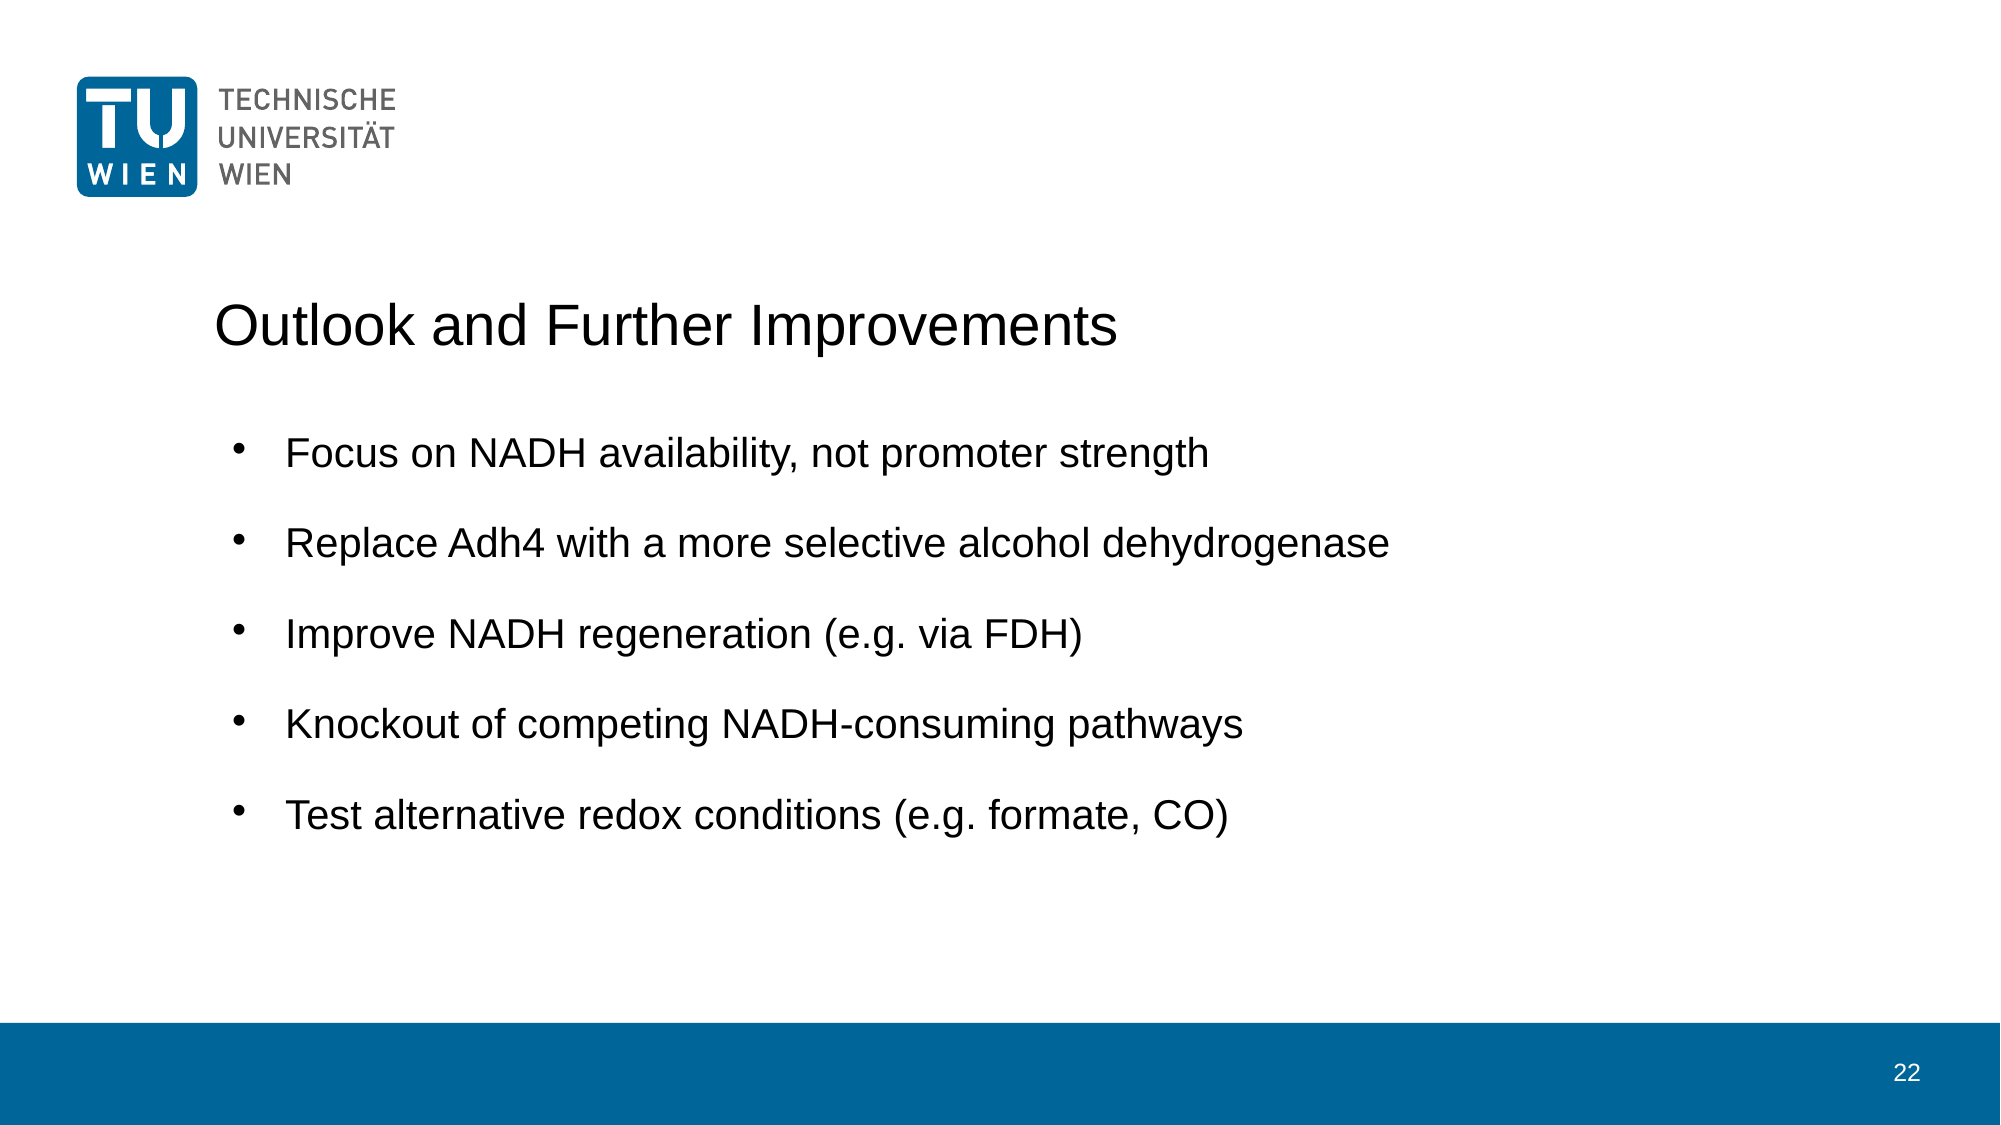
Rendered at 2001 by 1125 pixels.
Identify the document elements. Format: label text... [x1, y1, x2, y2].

title Outlook and Further Improvements [214, 254, 1922, 391]
list Focus on NADH availability, not promoter strength Replace Adh4 with a more selective alcohol dehydrogenase Improve NADH regeneration (e.g. via FDH) Knockout of competing NADH-consuming pathways Test alternative redox conditions (e.g. formate, CO) [214, 431, 1922, 941]
